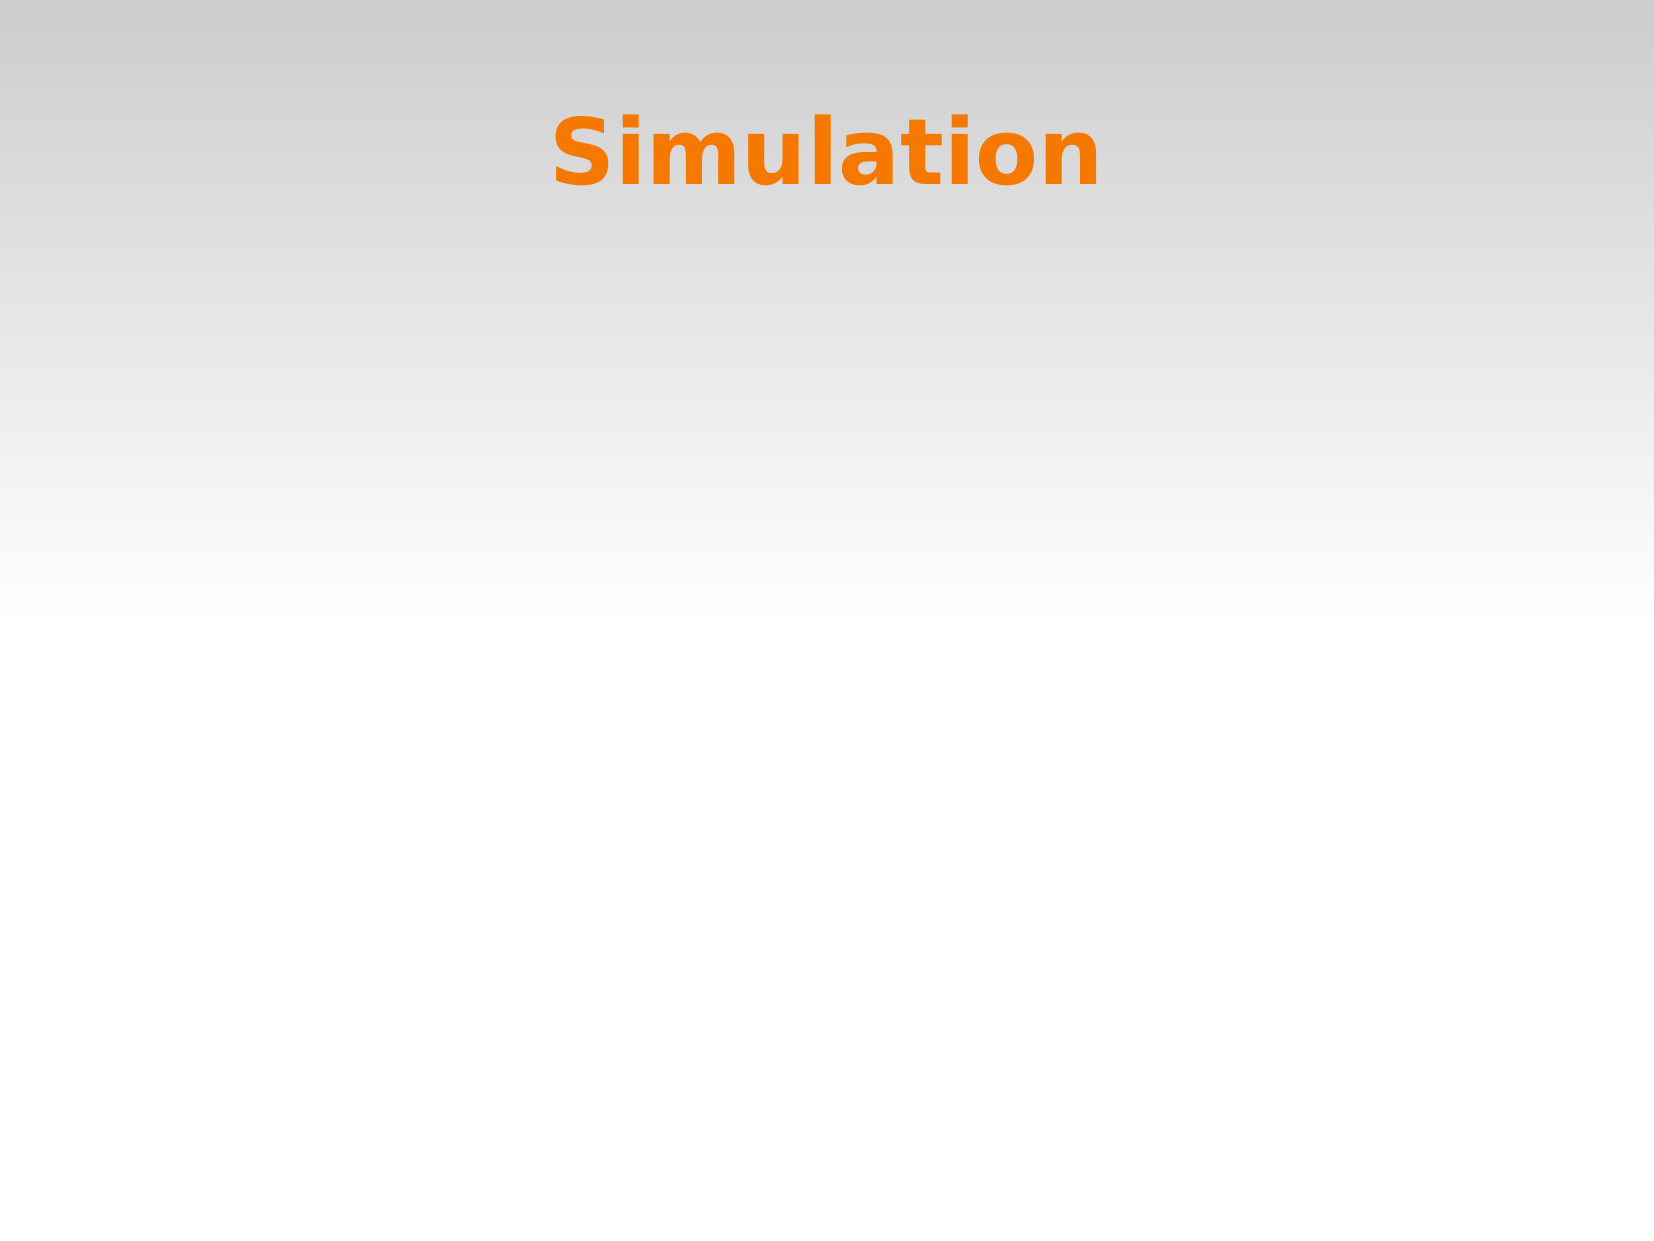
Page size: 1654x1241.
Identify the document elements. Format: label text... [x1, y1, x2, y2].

title Simulation [82, 49, 1571, 257]
